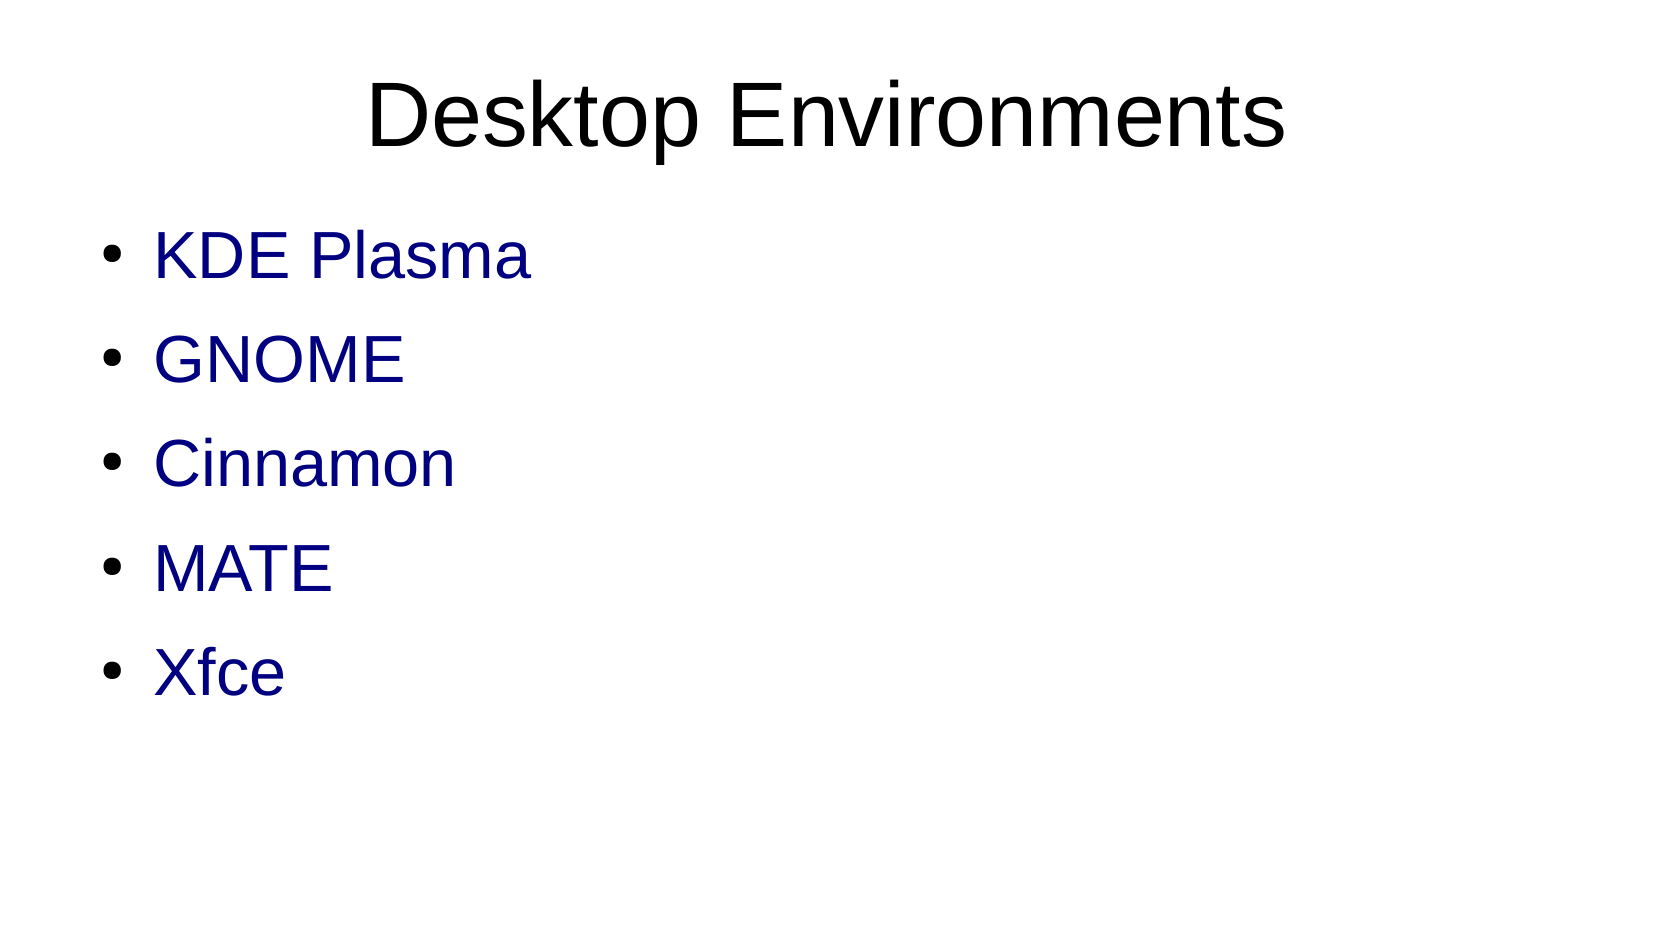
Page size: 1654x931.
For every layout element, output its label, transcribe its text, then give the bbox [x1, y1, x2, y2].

title Desktop Environments [82, 37, 1571, 193]
list KDE Plasma GNOME Cinnamon MATE Xfce [82, 217, 1571, 758]
